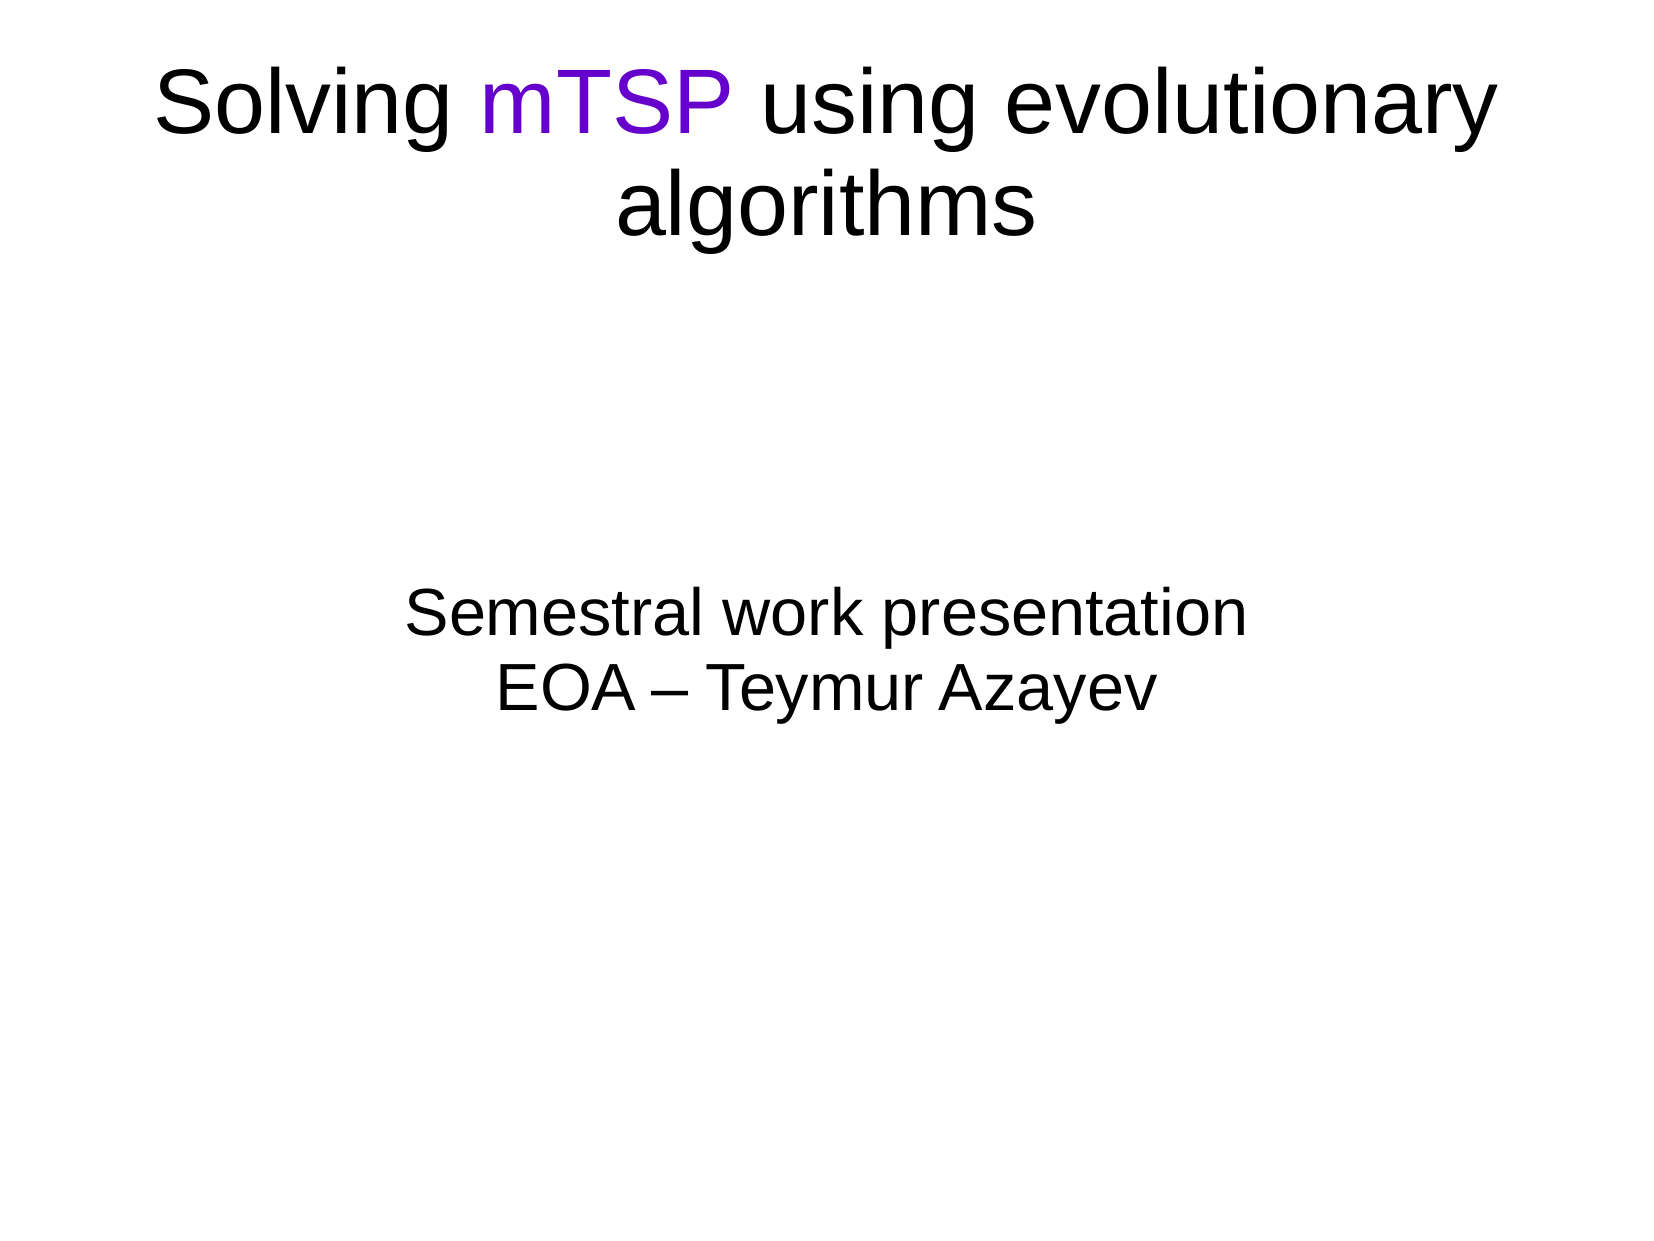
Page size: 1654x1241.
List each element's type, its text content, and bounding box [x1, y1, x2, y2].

subtitle Semestral work presentation EOA – Teymur Azayev [82, 290, 1571, 1010]
title Solving mTSP using evolutionary algorithms [82, 49, 1571, 257]
